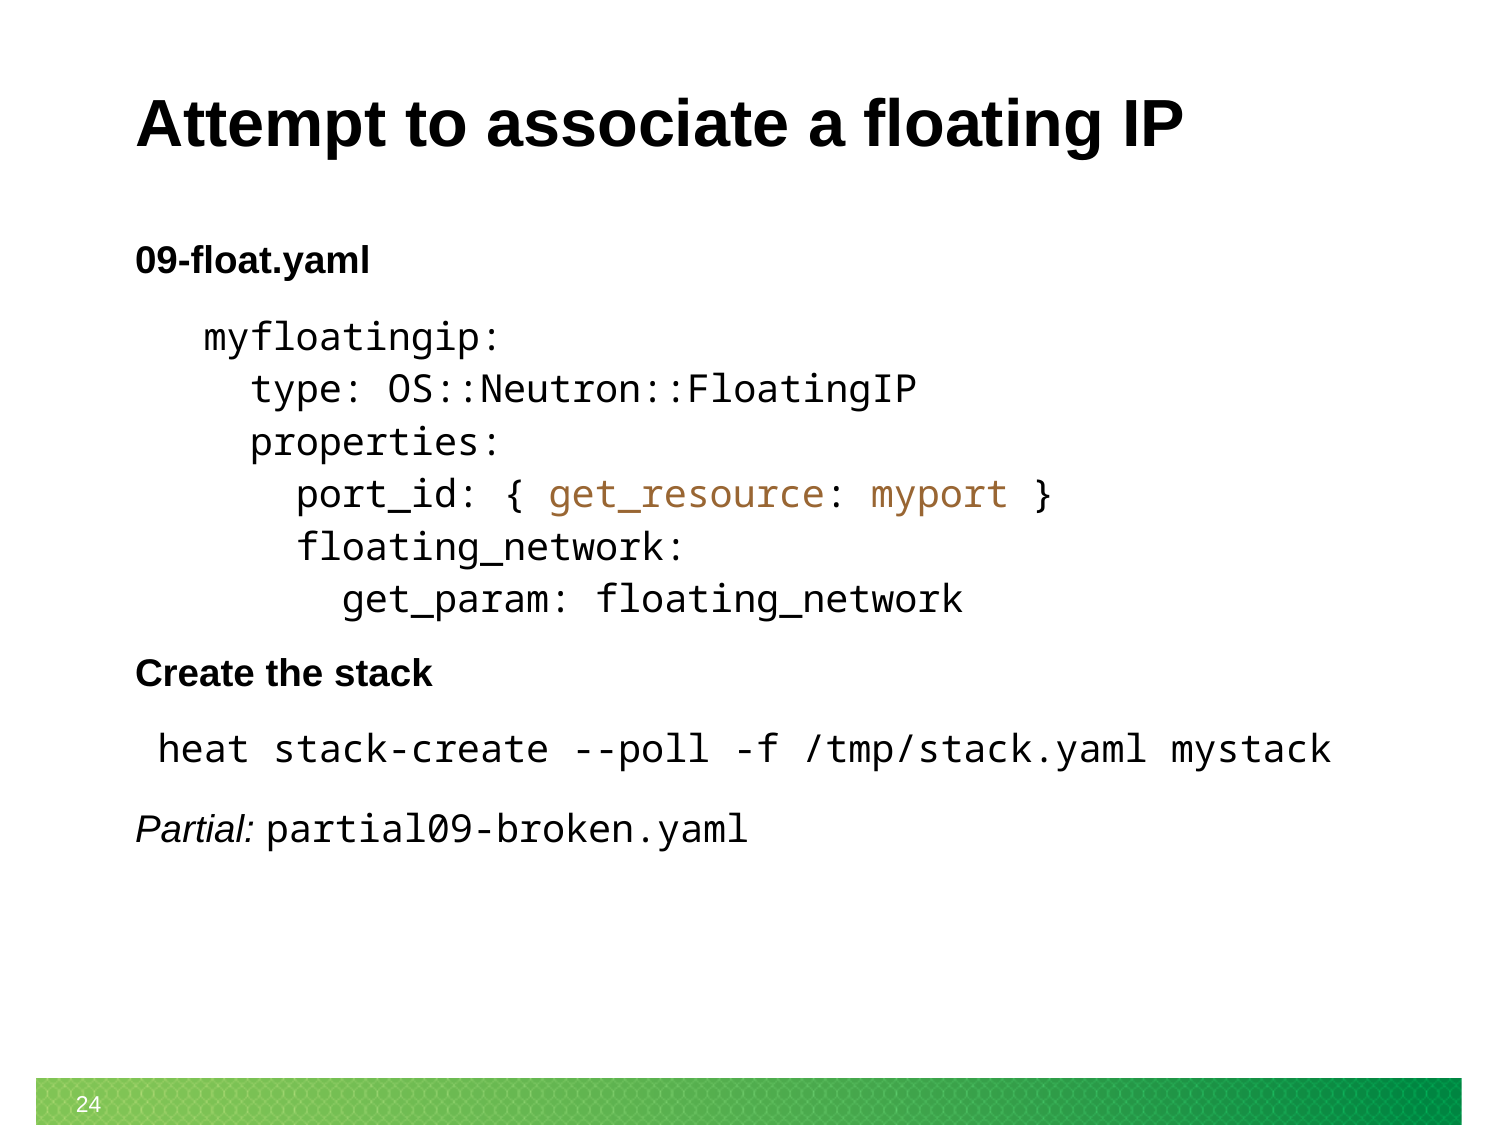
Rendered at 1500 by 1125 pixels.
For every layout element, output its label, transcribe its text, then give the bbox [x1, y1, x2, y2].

picture [36, 1078, 1462, 1125]
title Attempt to associate a floating IP [135, 41, 1372, 204]
list 09-float.yaml myfloatingip: type: OS::Neutron::FloatingIP properties: port_id: { get_resource: myport } floating_network: get_param: floating_network Create the stack heat stack-create --poll -f /tmp/stack.yaml mystack Partial: partial09-broken.yaml [135, 238, 1372, 892]
